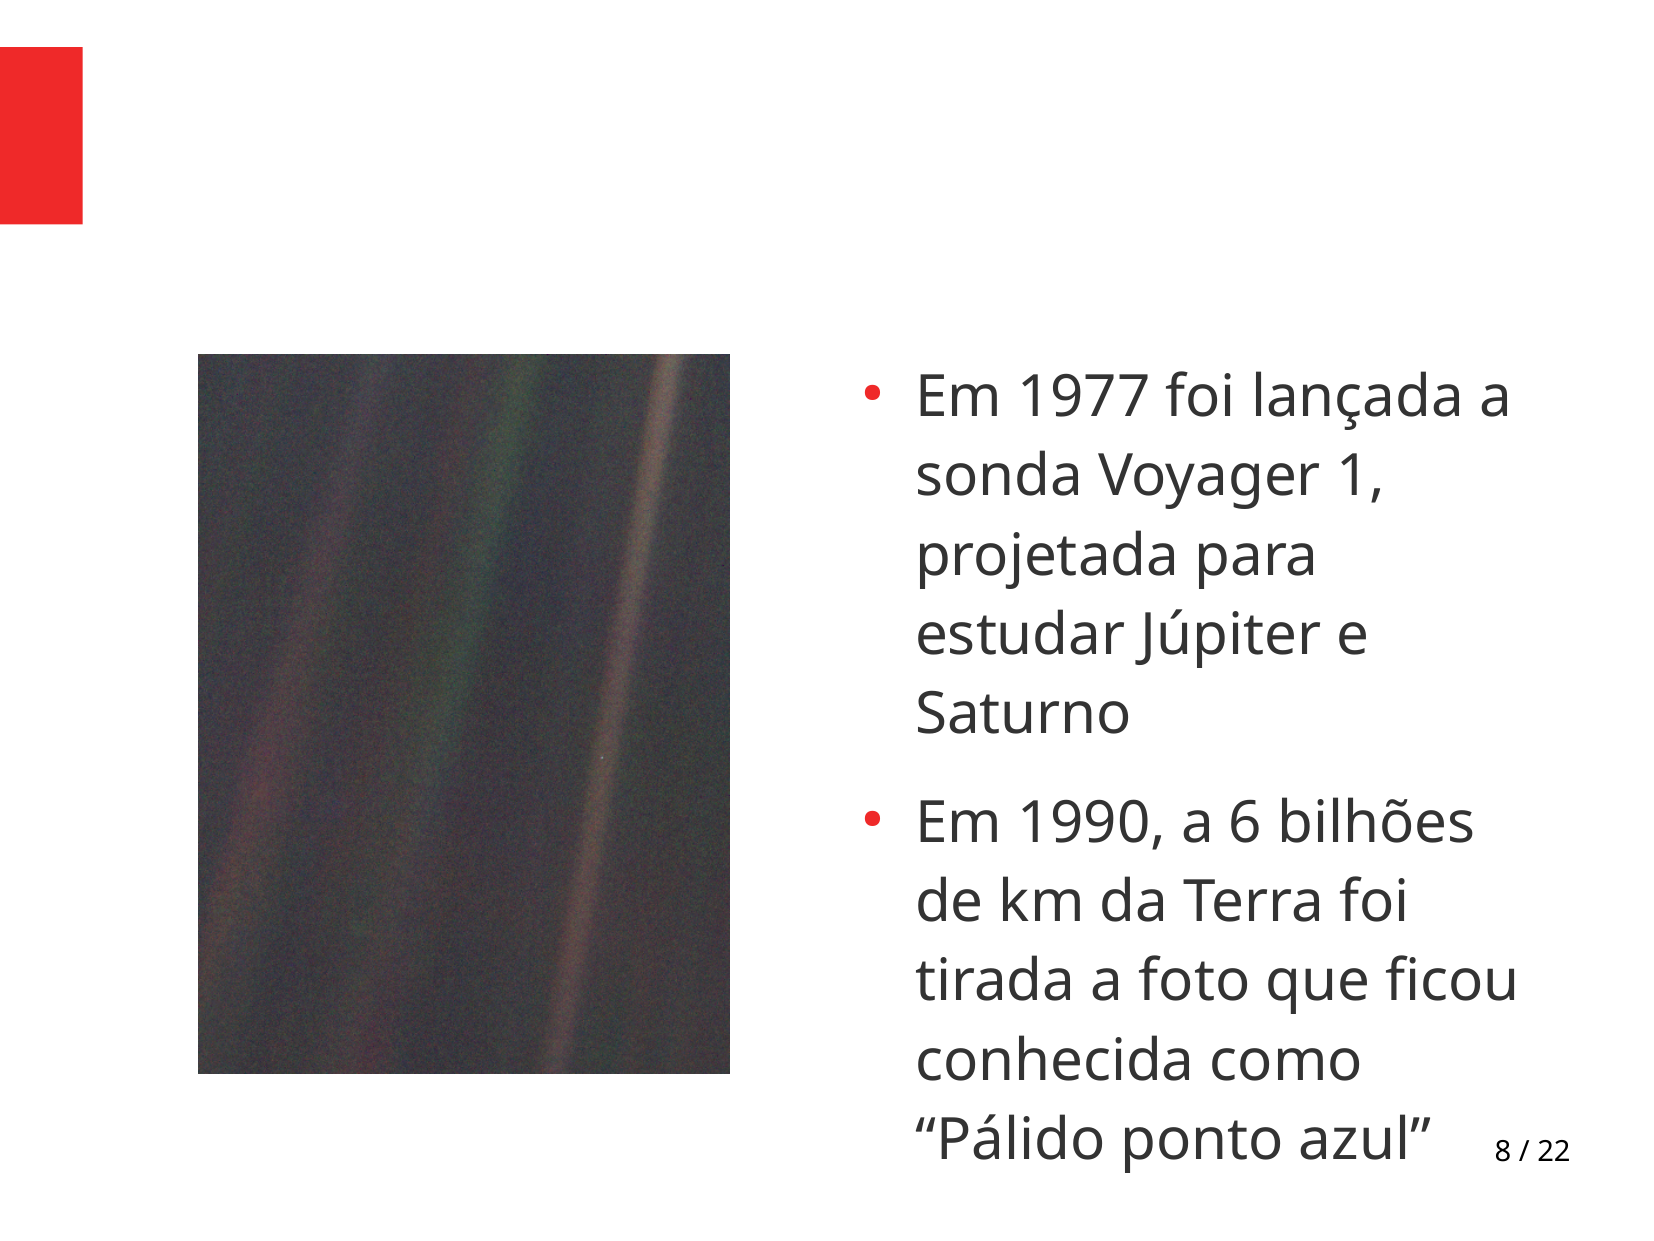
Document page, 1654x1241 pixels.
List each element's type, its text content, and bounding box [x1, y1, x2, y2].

picture [198, 354, 730, 1074]
list Em 1977 foi lançada a sonda Voyager 1, projetada para estudar Júpiter e Saturno Em 1990, a 6 bilhões de km da Terra foi tirada a foto que ficou conhecida como “Pálido ponto azul” [844, 354, 1536, 1074]
